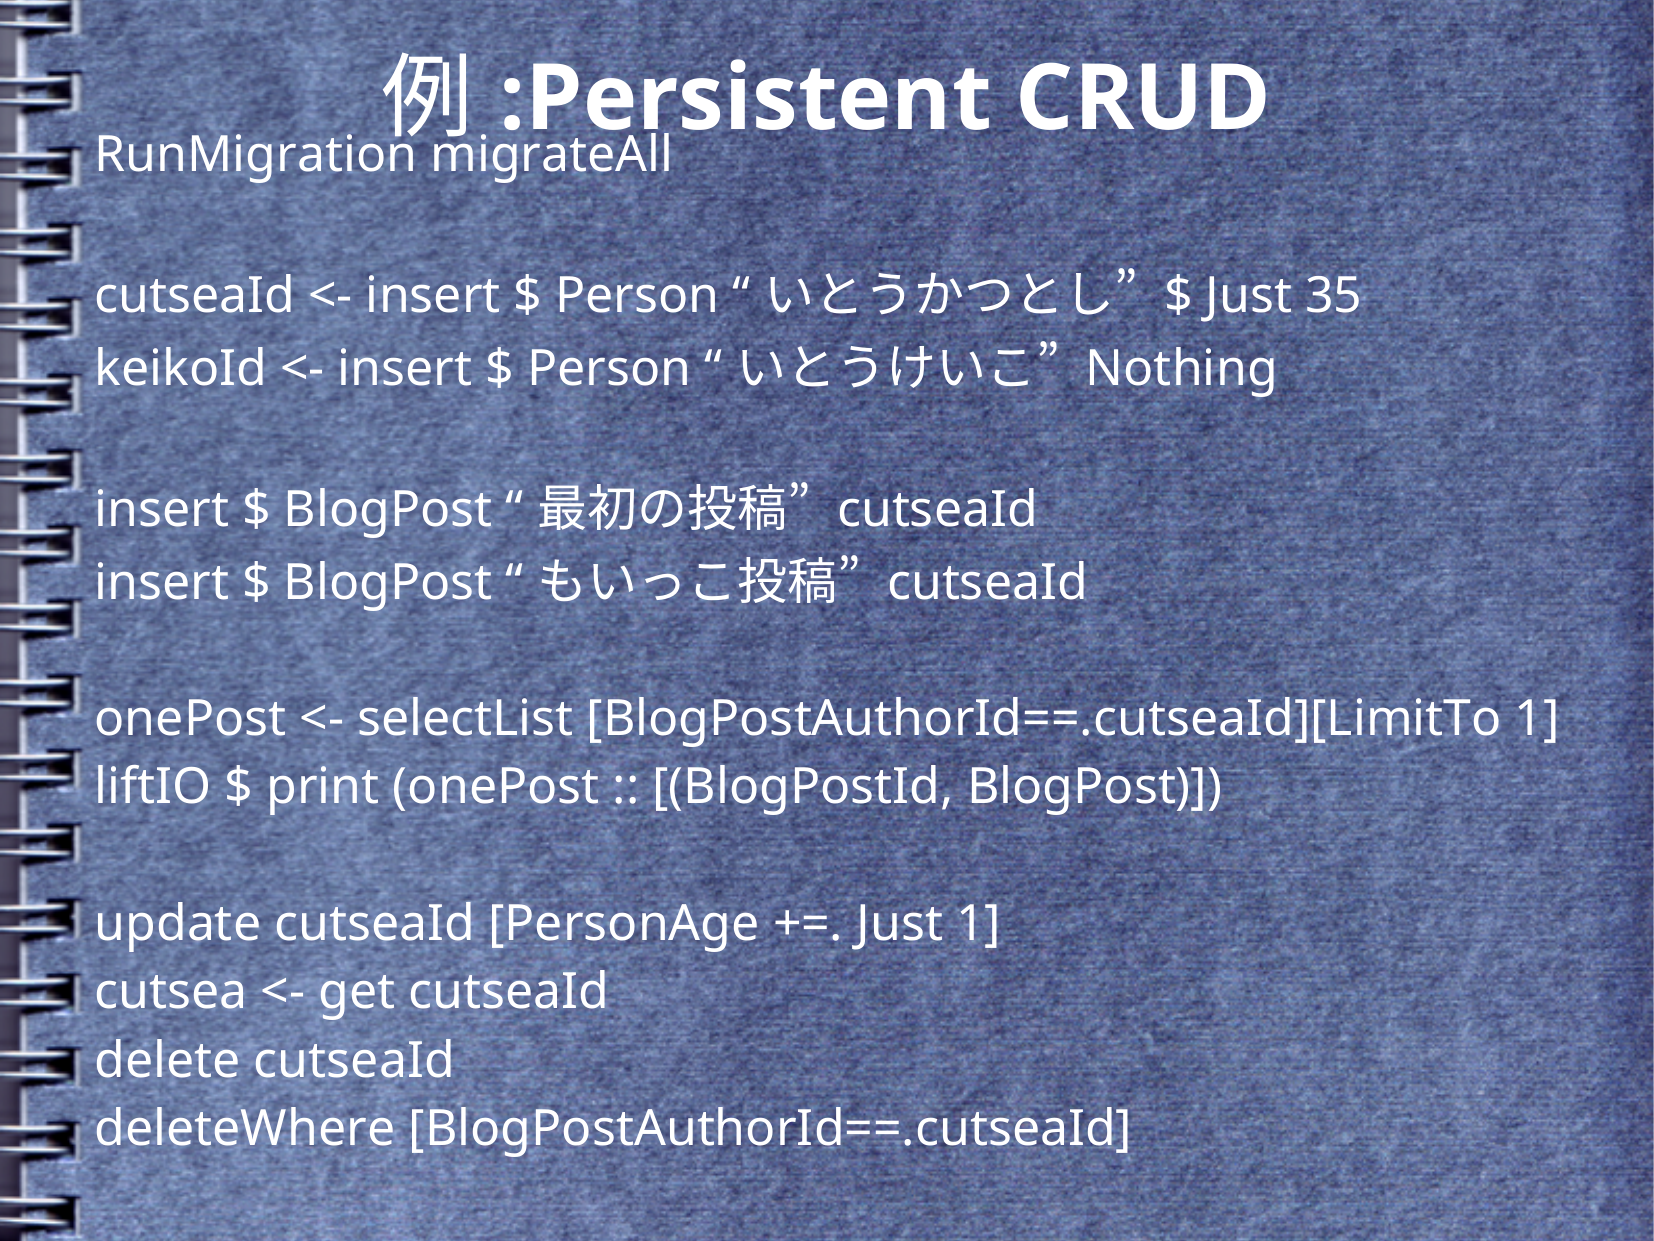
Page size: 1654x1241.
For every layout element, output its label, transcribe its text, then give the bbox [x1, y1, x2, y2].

picture [0, 0, 1654, 1241]
title 例:Persistent CRUD [82, 21, 1571, 118]
list RunMigration migrateAll cutseaId <- insert $ Person “いとうかつとし” $ Just 35 keikoId <- insert $ Person “いとうけいこ” Nothing insert $ BlogPost “最初の投稿” cutseaId insert $ BlogPost “もいっこ投稿” cutseaId onePost <- selectList [BlogPostAuthorId==.cutseaId][LimitTo 1] liftIO $ print (onePost :: [(BlogPostId, BlogPost)]) update cutseaId [PersonAge +=. Just 1] cutsea <- get cutseaId delete cutseaId deleteWhere [BlogPostAuthorId==.cutseaId] [23, 118, 1654, 1241]
